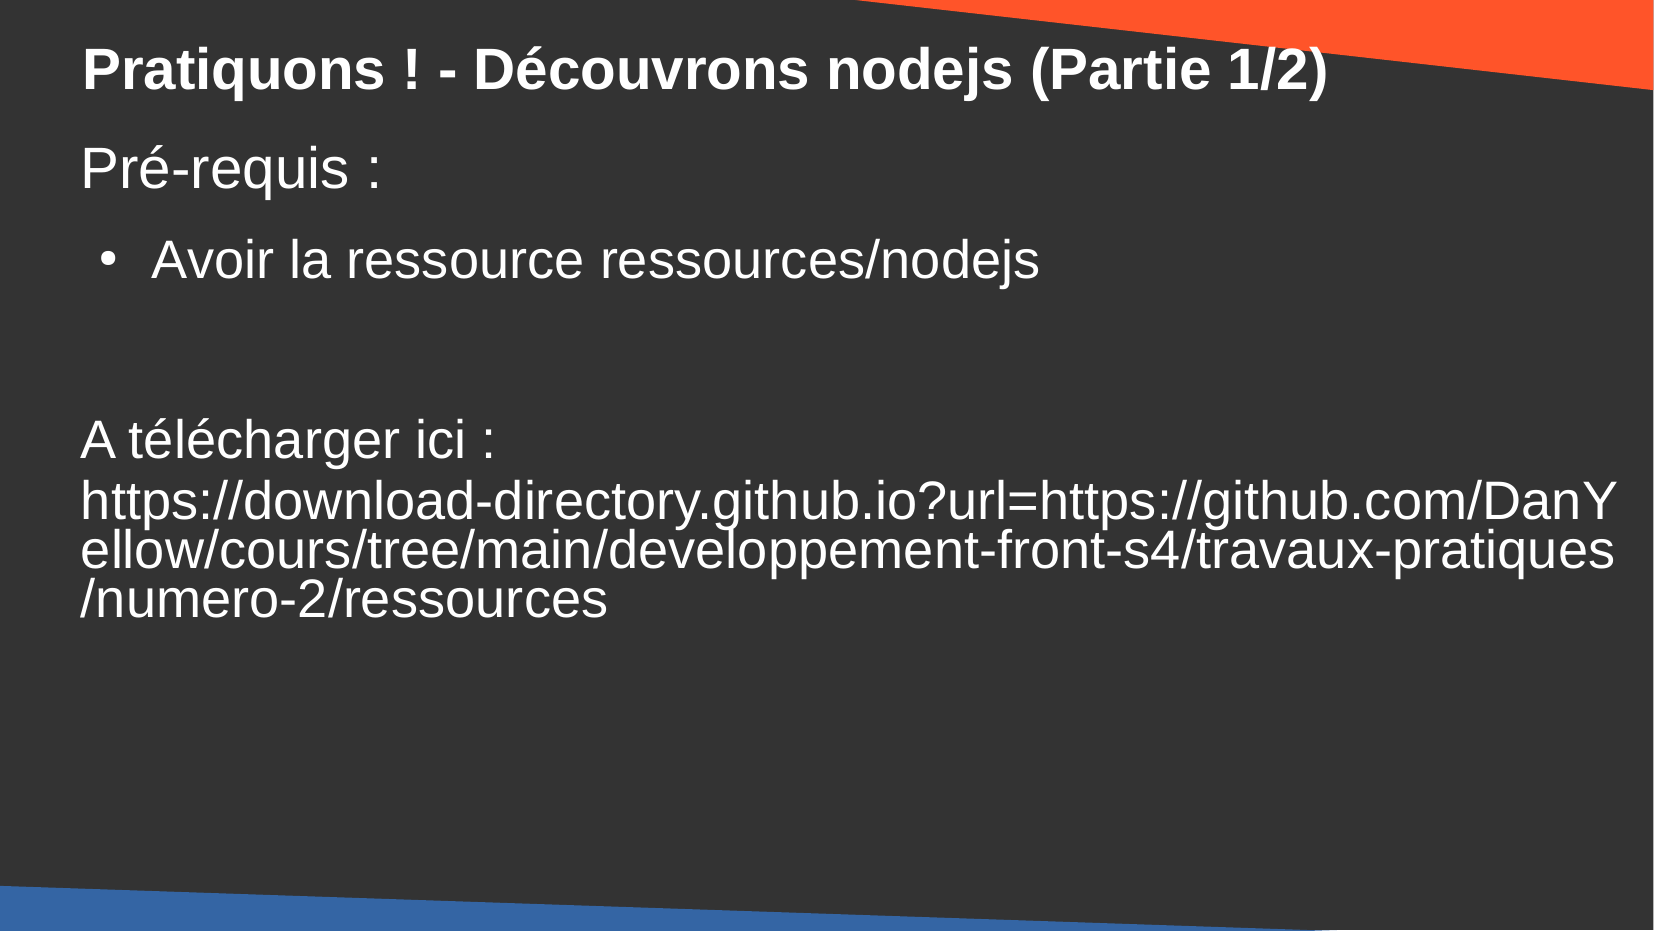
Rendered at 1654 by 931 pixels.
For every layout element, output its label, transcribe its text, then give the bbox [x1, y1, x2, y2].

list Pré-requis : Avoir la ressource ressources/nodejs A télécharger ici : https://download-directory.github.io?url=https://github.com/DanYellow/cours/tree/main/developpement-front-s4/travaux-pratiques/numero-2/ressources [80, 135, 1620, 721]
text_box [0, 885, 1337, 931]
text_box [855, 0, 1654, 91]
title Pratiquons ! - Découvrons nodejs (Partie 1/2) [82, 37, 1571, 114]
